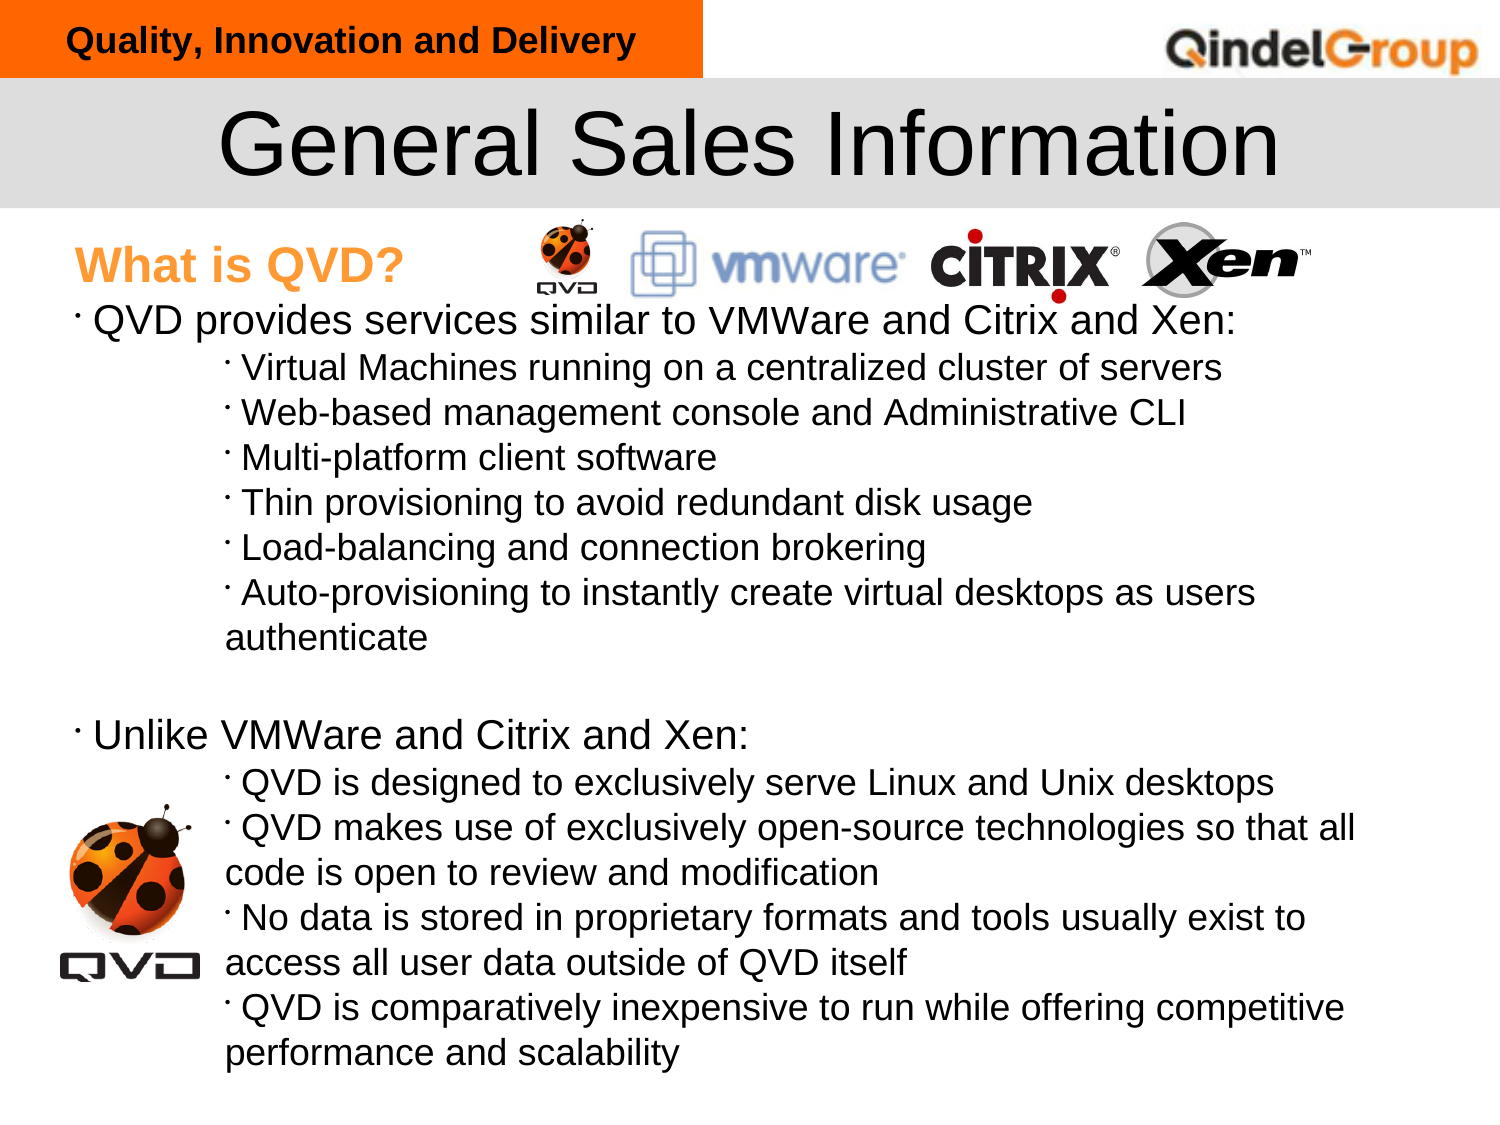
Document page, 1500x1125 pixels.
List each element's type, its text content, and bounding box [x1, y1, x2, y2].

picture [1163, 23, 1481, 78]
picture [621, 221, 920, 307]
picture [537, 219, 597, 295]
picture [60, 804, 200, 982]
picture [930, 228, 1120, 304]
title General Sales Information [75, 45, 1426, 224]
picture [1141, 222, 1311, 298]
text_box What is QVD? QVD provides services similar to VMWare and Citrix and Xen: Virtual Machines running on a centralized cluster of servers Web-based management console and Administrative CLI Multi-platform client software Thin provisioning to avoid redundant disk usage Load-balancing and connection brokering Auto-provisioning to instantly create virtual desktops as users authenticate Unlike VMWare and Citrix and Xen: QVD is designed to exclusively serve Linux and Unix desktops QVD makes use of exclusively open-source technologies so that all code is open to review and modification No data is stored in proprietary formats and tools usually exist to access all user data outside of QVD itself QVD is comparatively inexpensive to run while offering competitive performance and scalability [60, 224, 1426, 1081]
